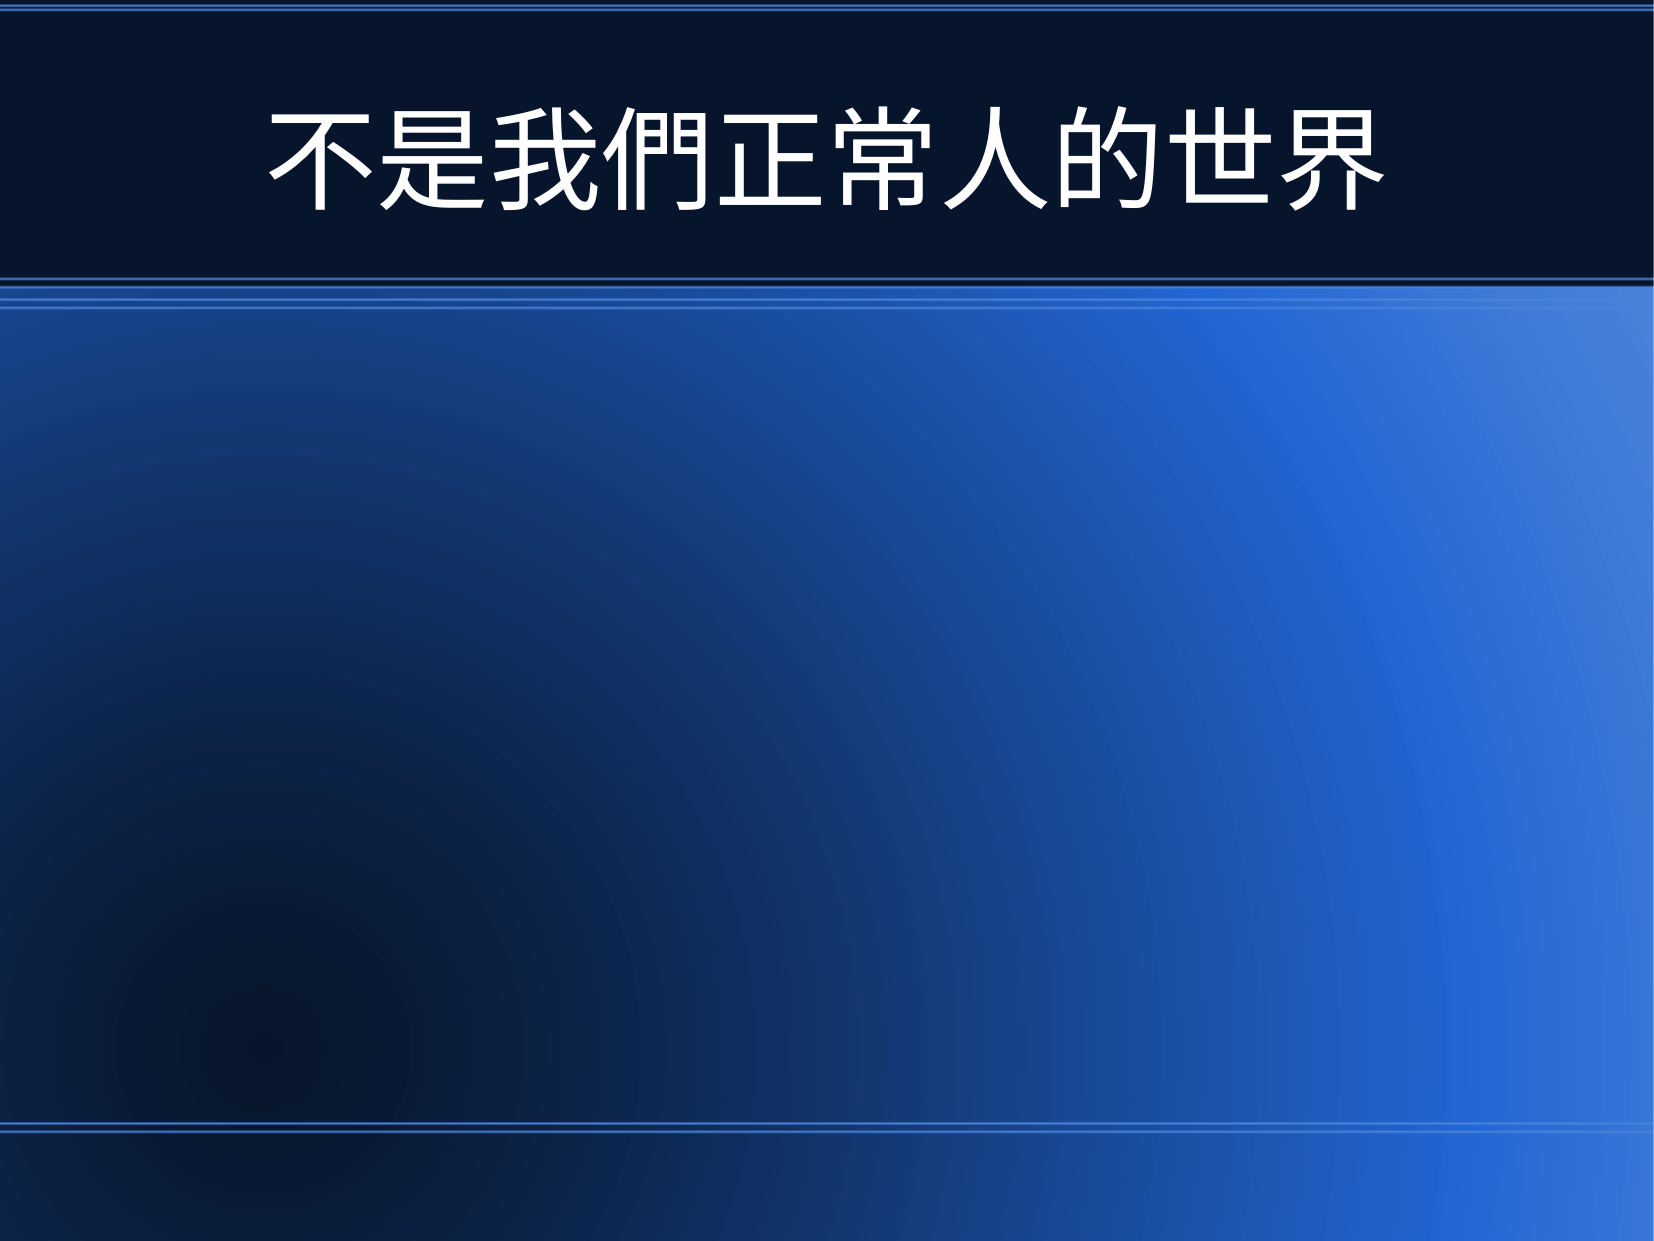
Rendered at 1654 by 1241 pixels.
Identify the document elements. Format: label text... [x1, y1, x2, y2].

picture [0, 0, 1654, 1241]
title 不是我們正常人的世界 [82, 49, 1571, 257]
